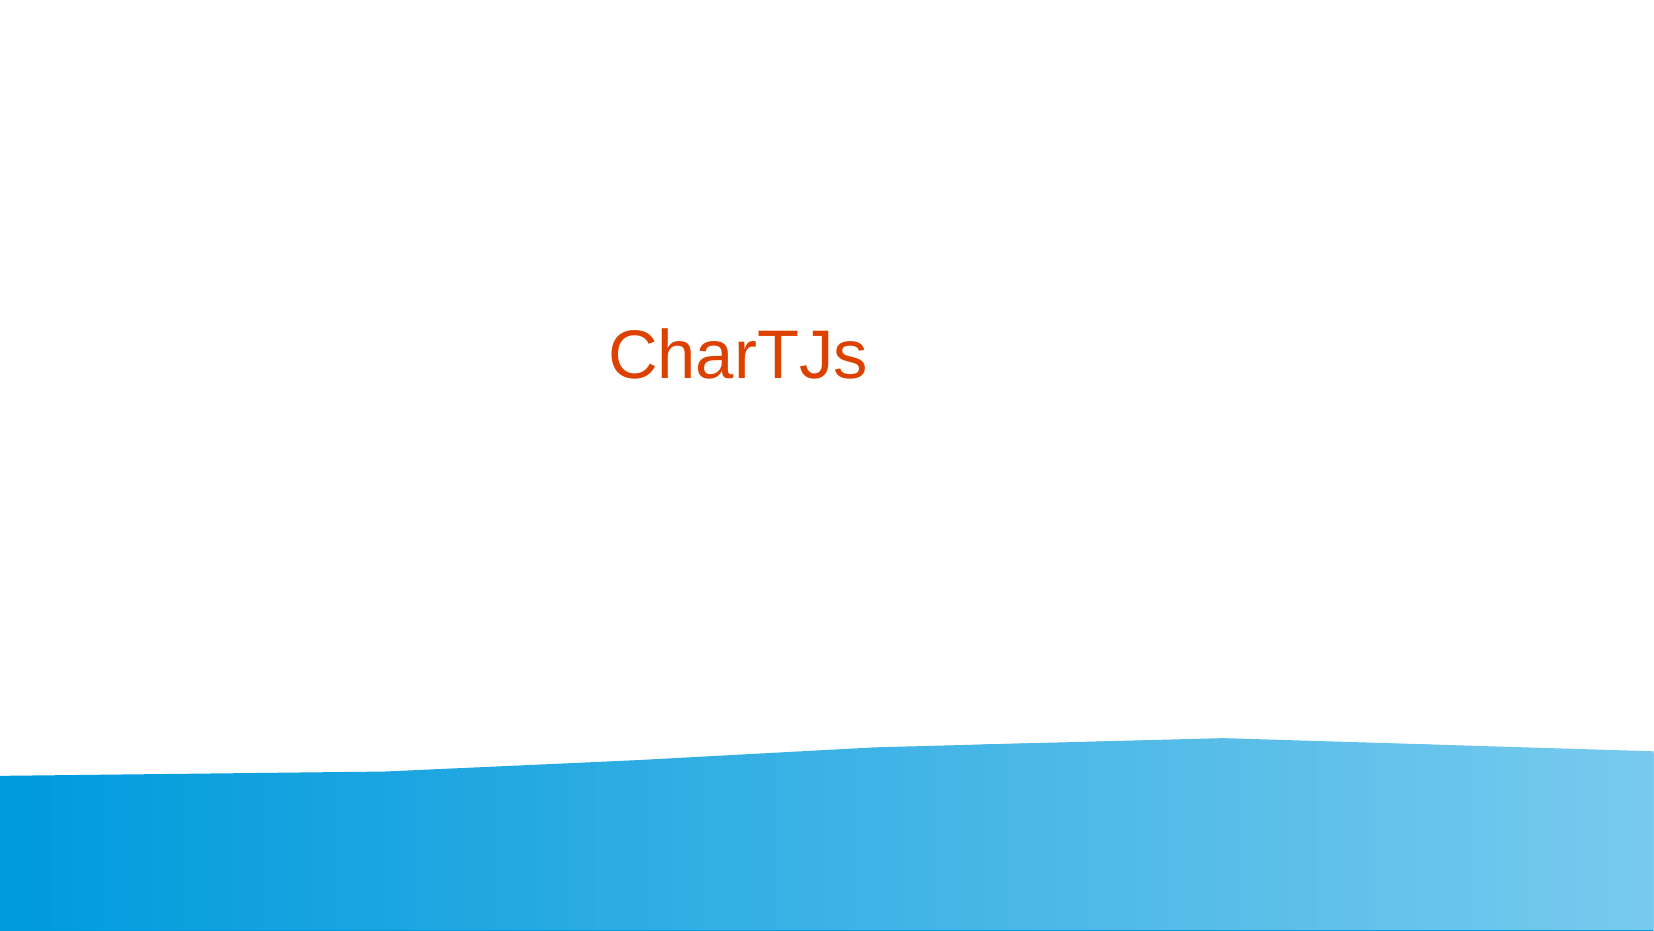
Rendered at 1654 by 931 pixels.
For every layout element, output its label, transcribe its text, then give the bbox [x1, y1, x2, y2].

title CharTJs [0, 265, 1477, 443]
